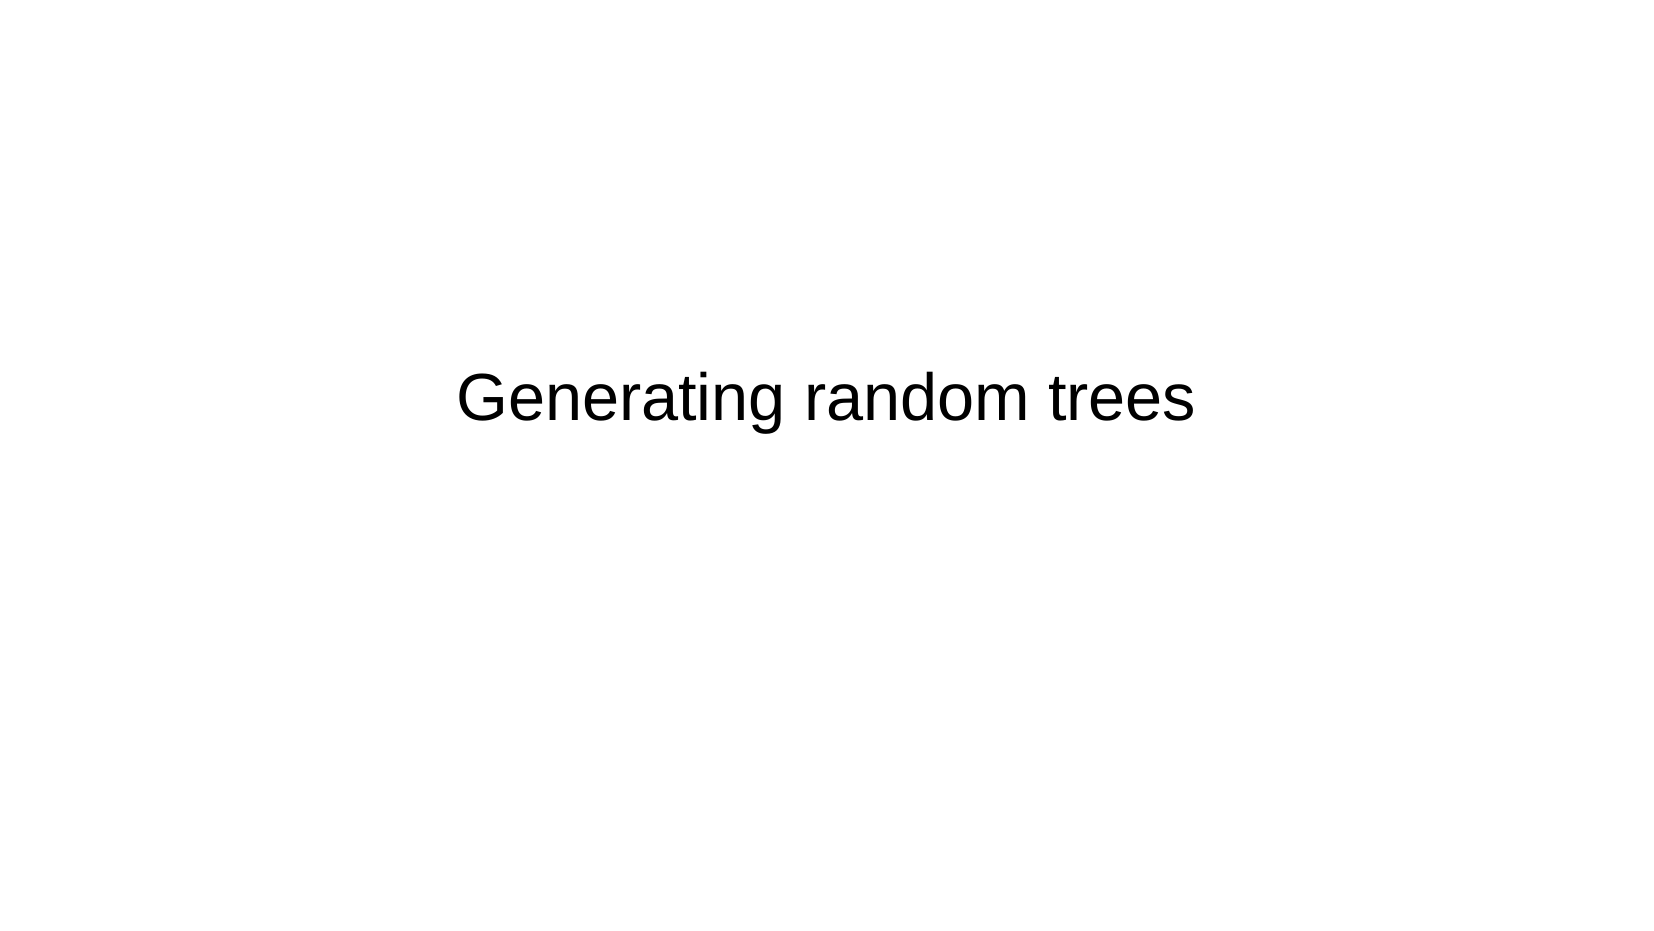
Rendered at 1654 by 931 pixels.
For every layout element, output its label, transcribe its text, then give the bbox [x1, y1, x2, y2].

subtitle Generating random trees [82, 37, 1571, 757]
